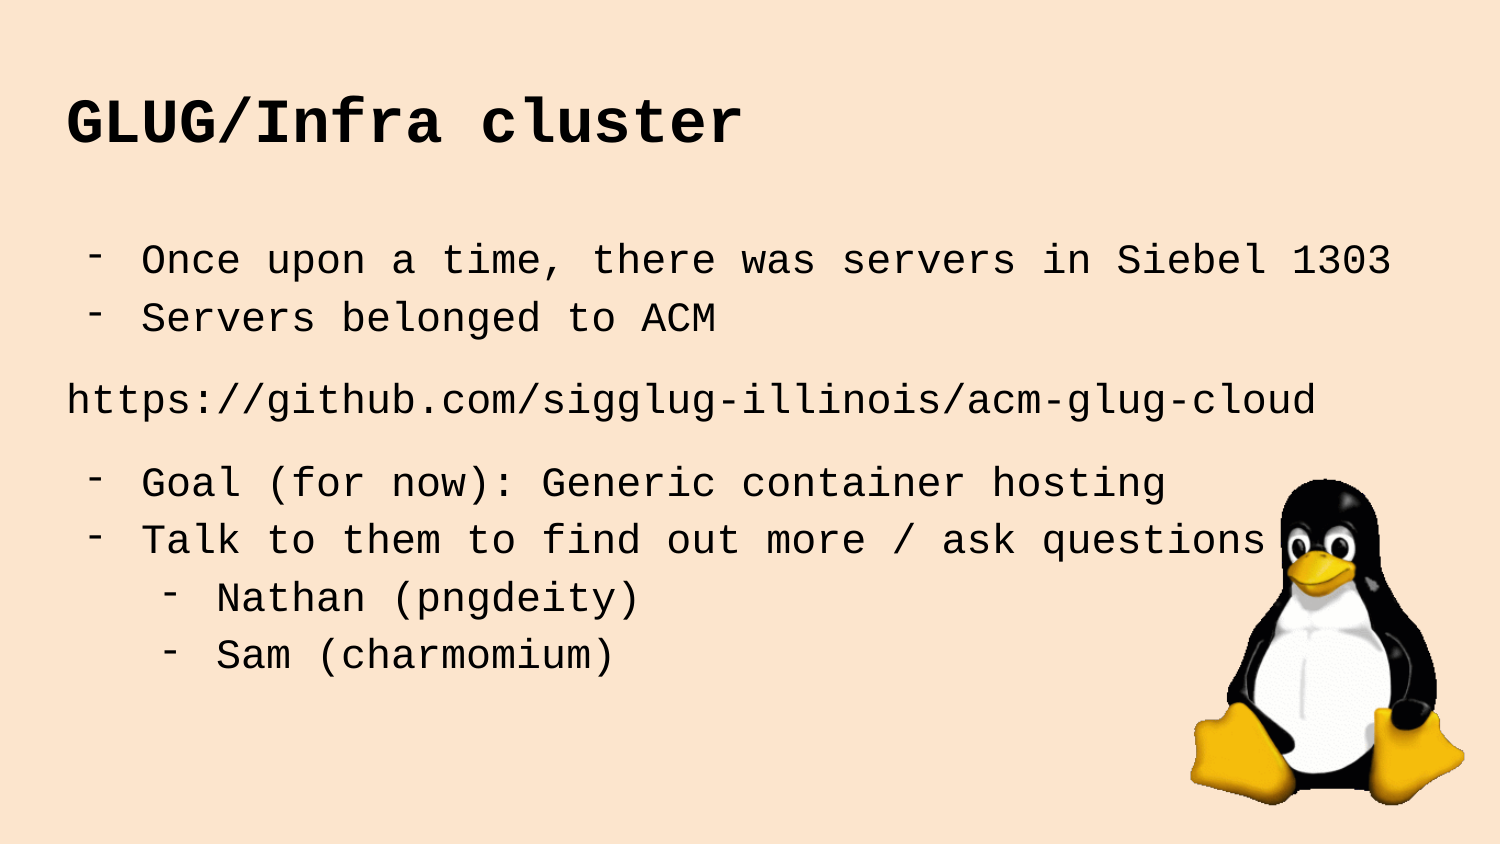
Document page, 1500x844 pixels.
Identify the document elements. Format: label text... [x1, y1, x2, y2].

picture [1182, 470, 1473, 814]
title GLUG/Infra cluster [51, 64, 1449, 176]
list Once upon a time, there was servers in Siebel 1303 Servers belonged to ACM https://github.com/sigglug-illinois/acm-glug-cloud Goal (for now): Generic container hosting Talk to them to find out more / ask questions Nathan (pngdeity) Sam (charmomium) [51, 209, 1449, 770]
